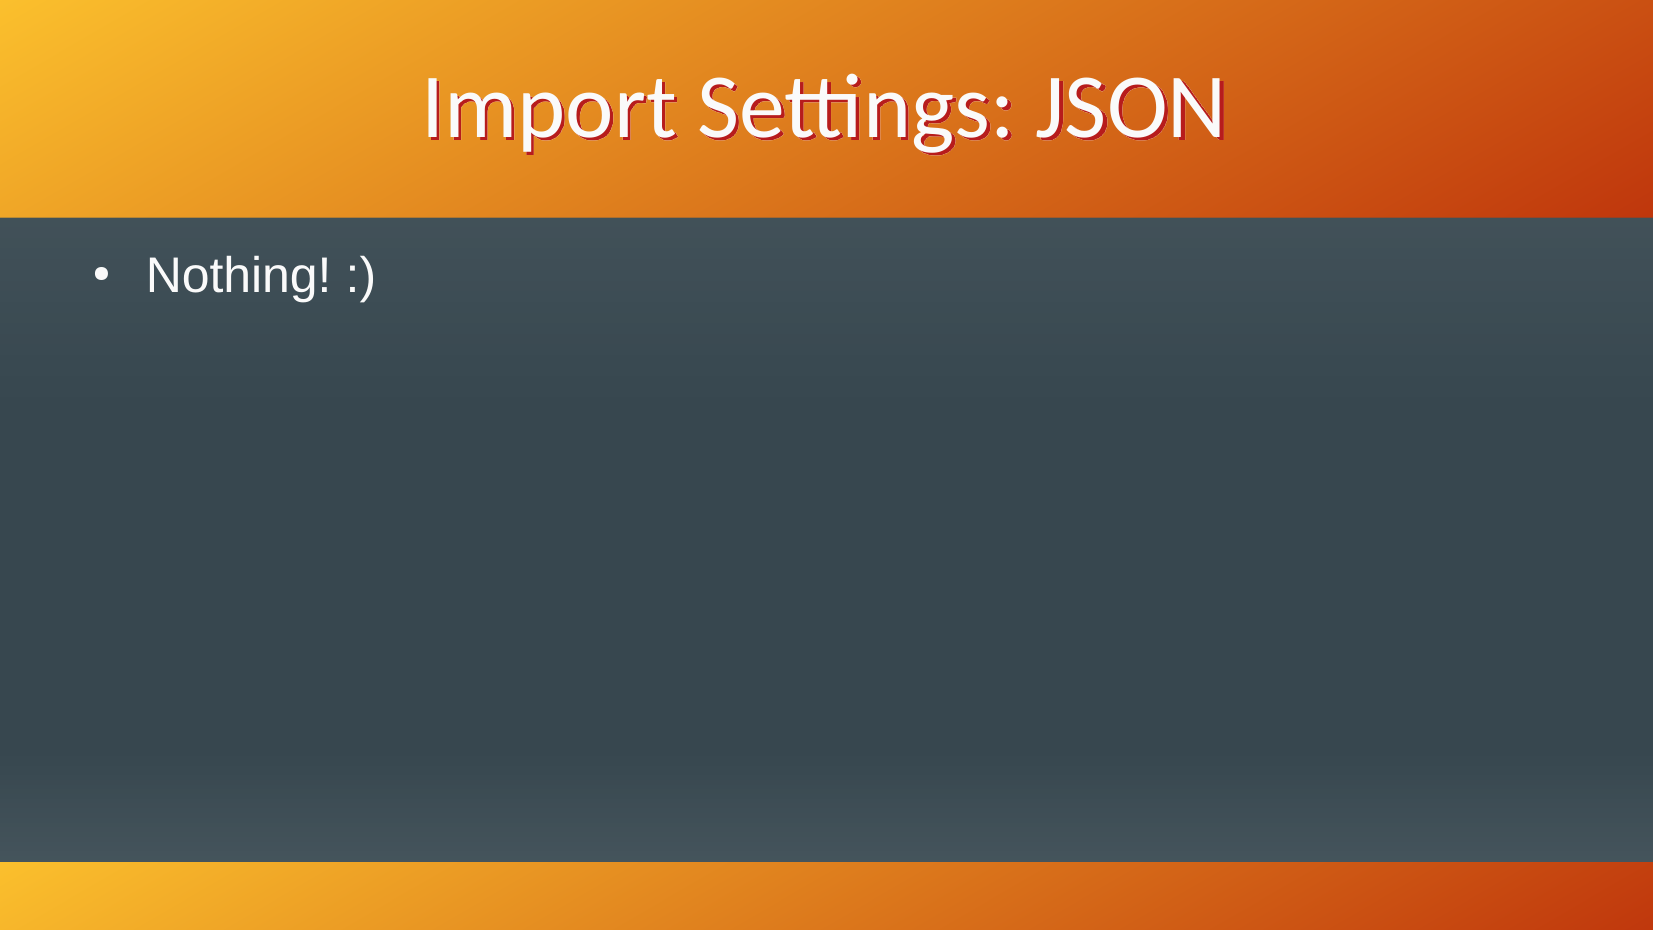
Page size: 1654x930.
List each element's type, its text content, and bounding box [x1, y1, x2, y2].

list Nothing! :) [74, 247, 1575, 825]
title Import Settings: JSON [74, 37, 1575, 193]
